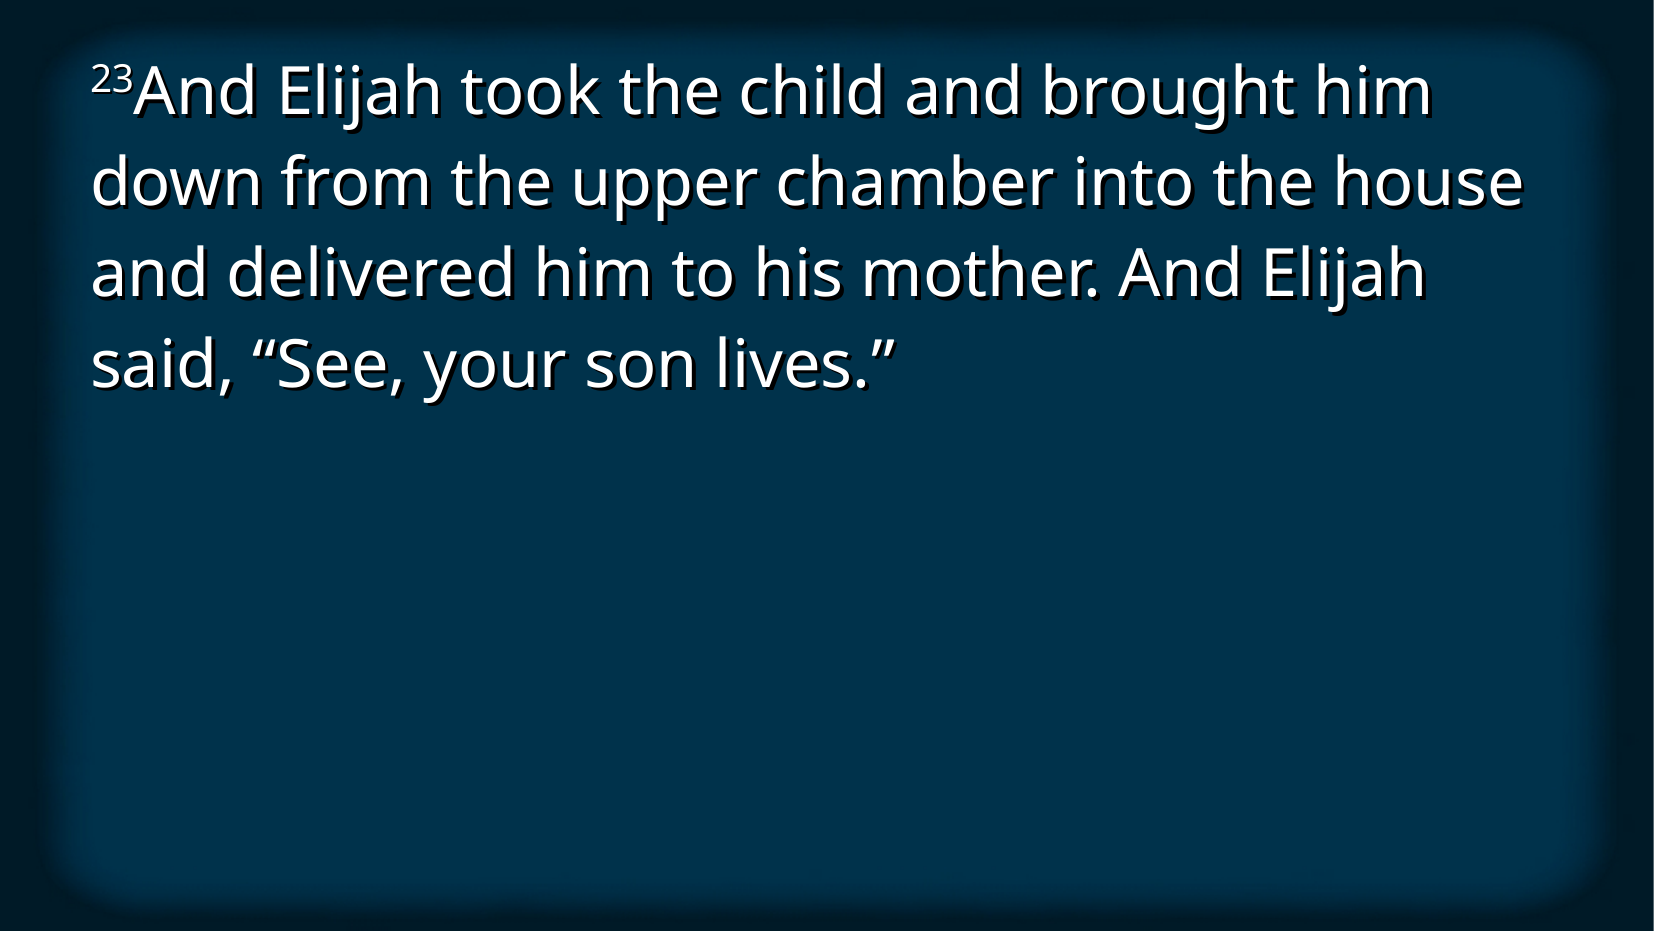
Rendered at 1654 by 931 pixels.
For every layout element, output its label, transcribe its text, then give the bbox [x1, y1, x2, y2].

text_box 23And Elijah took the child and brought him down from the upper chamber into the house and delivered him to his mother. And Elijah said, “See, your son lives.” [75, 36, 1561, 407]
picture [0, 0, 1654, 931]
